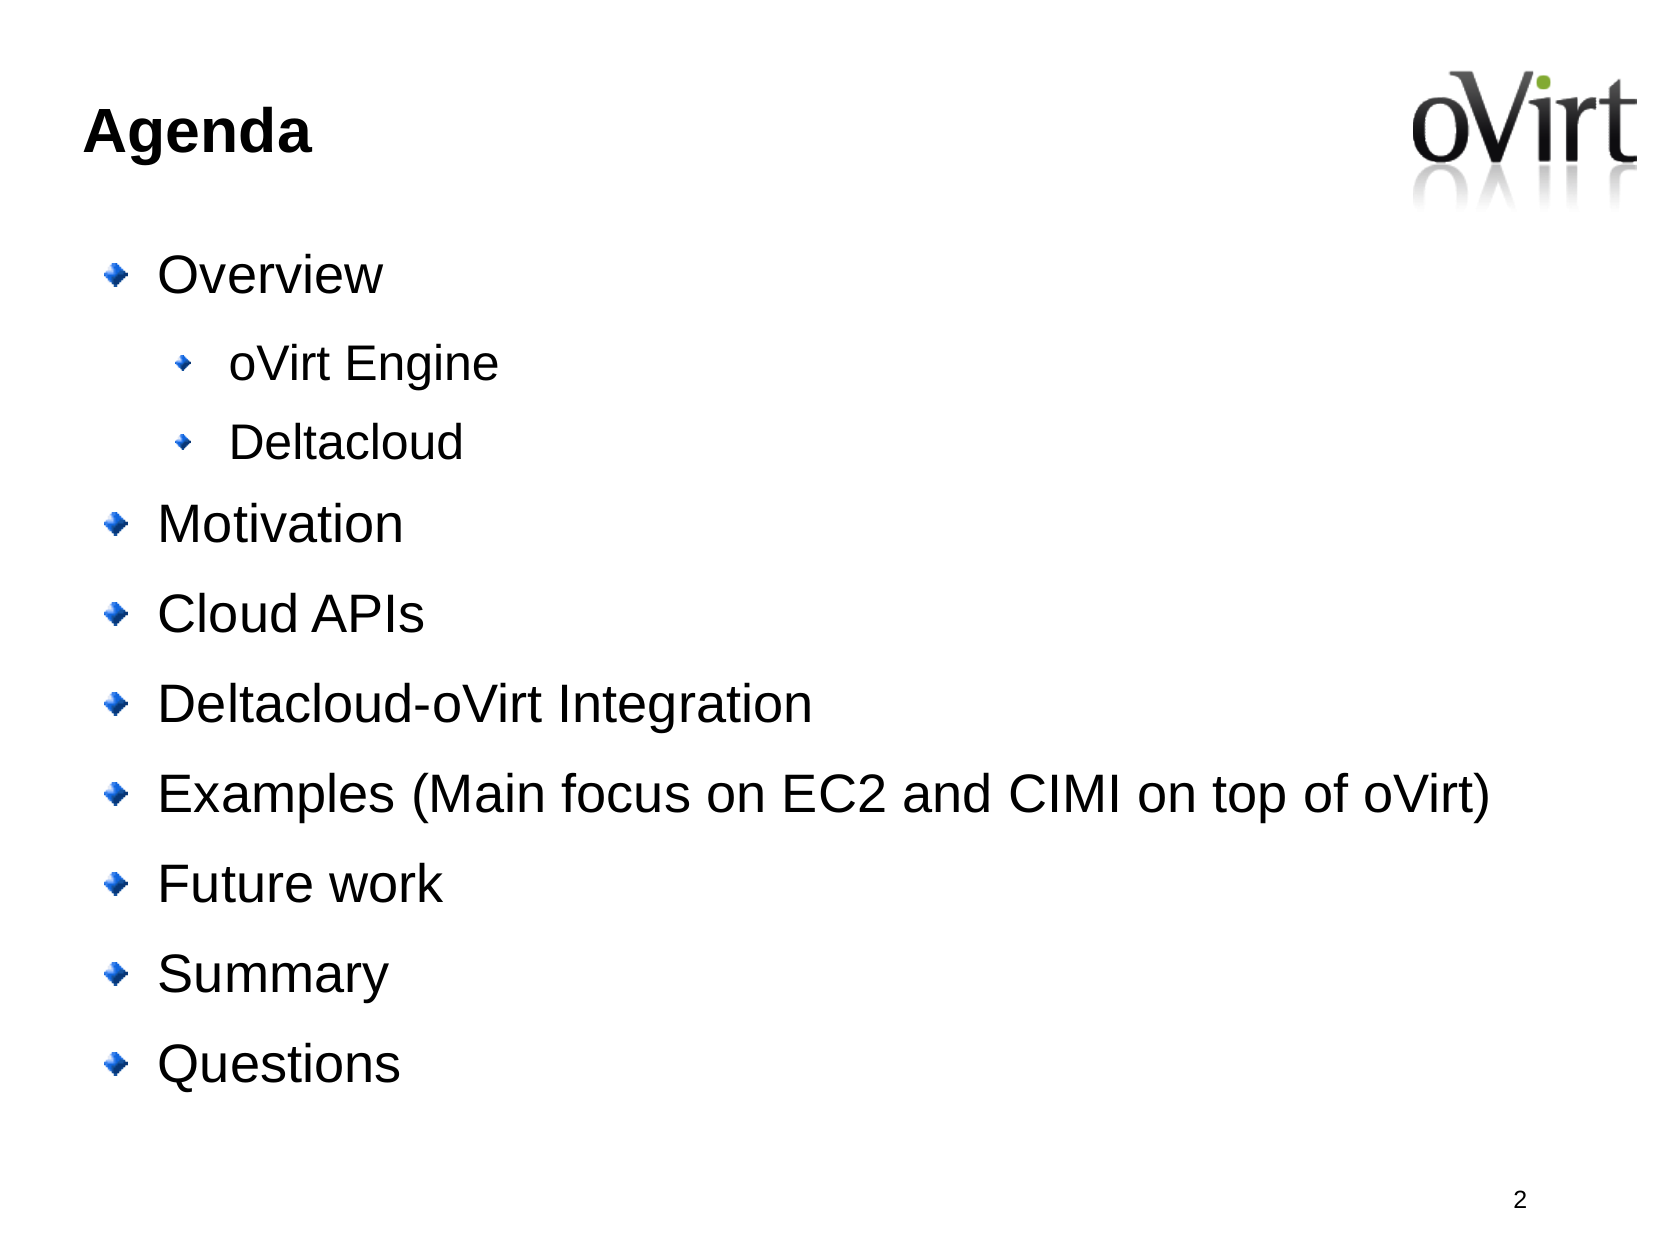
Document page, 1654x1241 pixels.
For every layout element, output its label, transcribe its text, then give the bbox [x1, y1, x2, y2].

title Agenda [82, 37, 1303, 226]
list Overview oVirt Engine Deltacloud Motivation Cloud APIs Deltacloud-oVirt Integration Examples (Main focus on EC2 and CIMI on top of oVirt) Future work Summary Questions [86, 244, 1576, 1095]
picture [1413, 63, 1637, 212]
